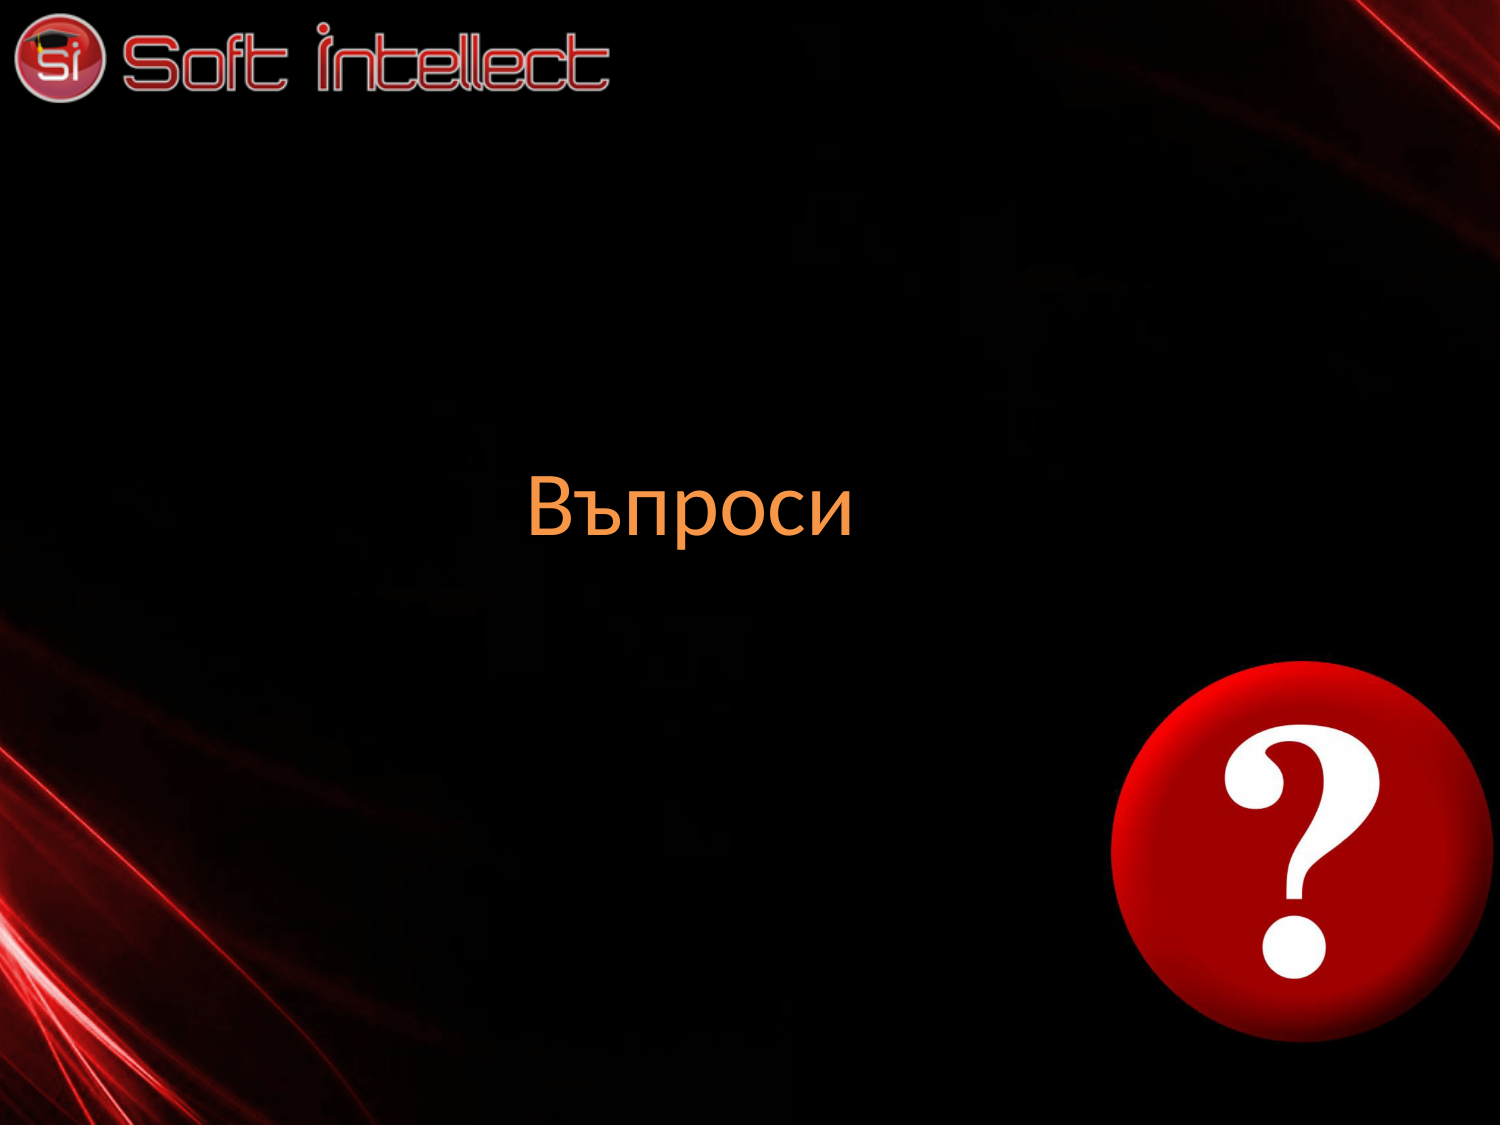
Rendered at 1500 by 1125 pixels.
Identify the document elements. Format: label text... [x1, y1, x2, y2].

text_box Въпроси [510, 404, 1500, 592]
picture [0, 0, 1500, 1125]
